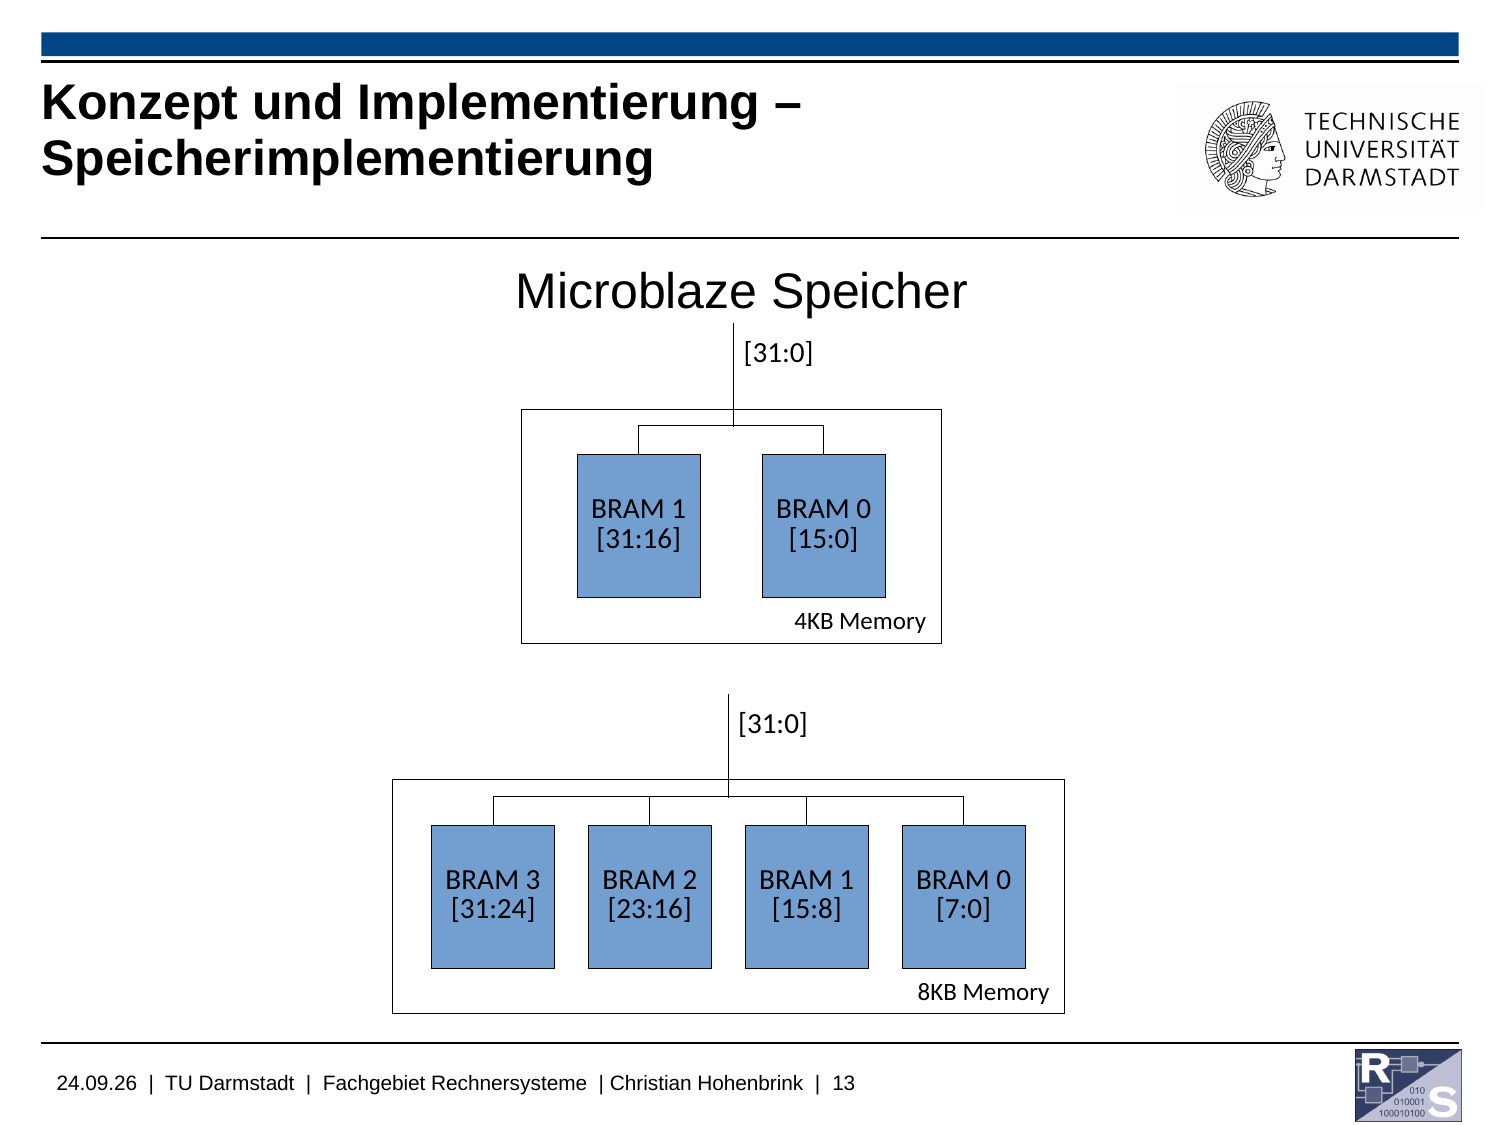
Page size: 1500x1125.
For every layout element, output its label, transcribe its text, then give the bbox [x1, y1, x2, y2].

text_box BRAM 1 [31:16] [577, 454, 701, 598]
text_box BRAM 0 [15:0] [762, 454, 886, 598]
text_box 4KB Memory [521, 409, 942, 644]
list Microblaze Speicher [416, 263, 1107, 1032]
picture [1355, 1049, 1462, 1122]
text_box BRAM 3 [31:24] [431, 825, 555, 969]
text_box BRAM 1 [15:8] [745, 825, 869, 969]
text_box BRAM 0 [7:0] [902, 825, 1026, 969]
text_box BRAM 2 [23:16] [588, 825, 712, 969]
text_box [31:0] [733, 705, 813, 746]
text_box [31:0] [739, 335, 819, 375]
title Konzept und Implementierung – Speicherimplementierung [41, 55, 1131, 206]
text_box 8KB Memory [392, 779, 1065, 1014]
